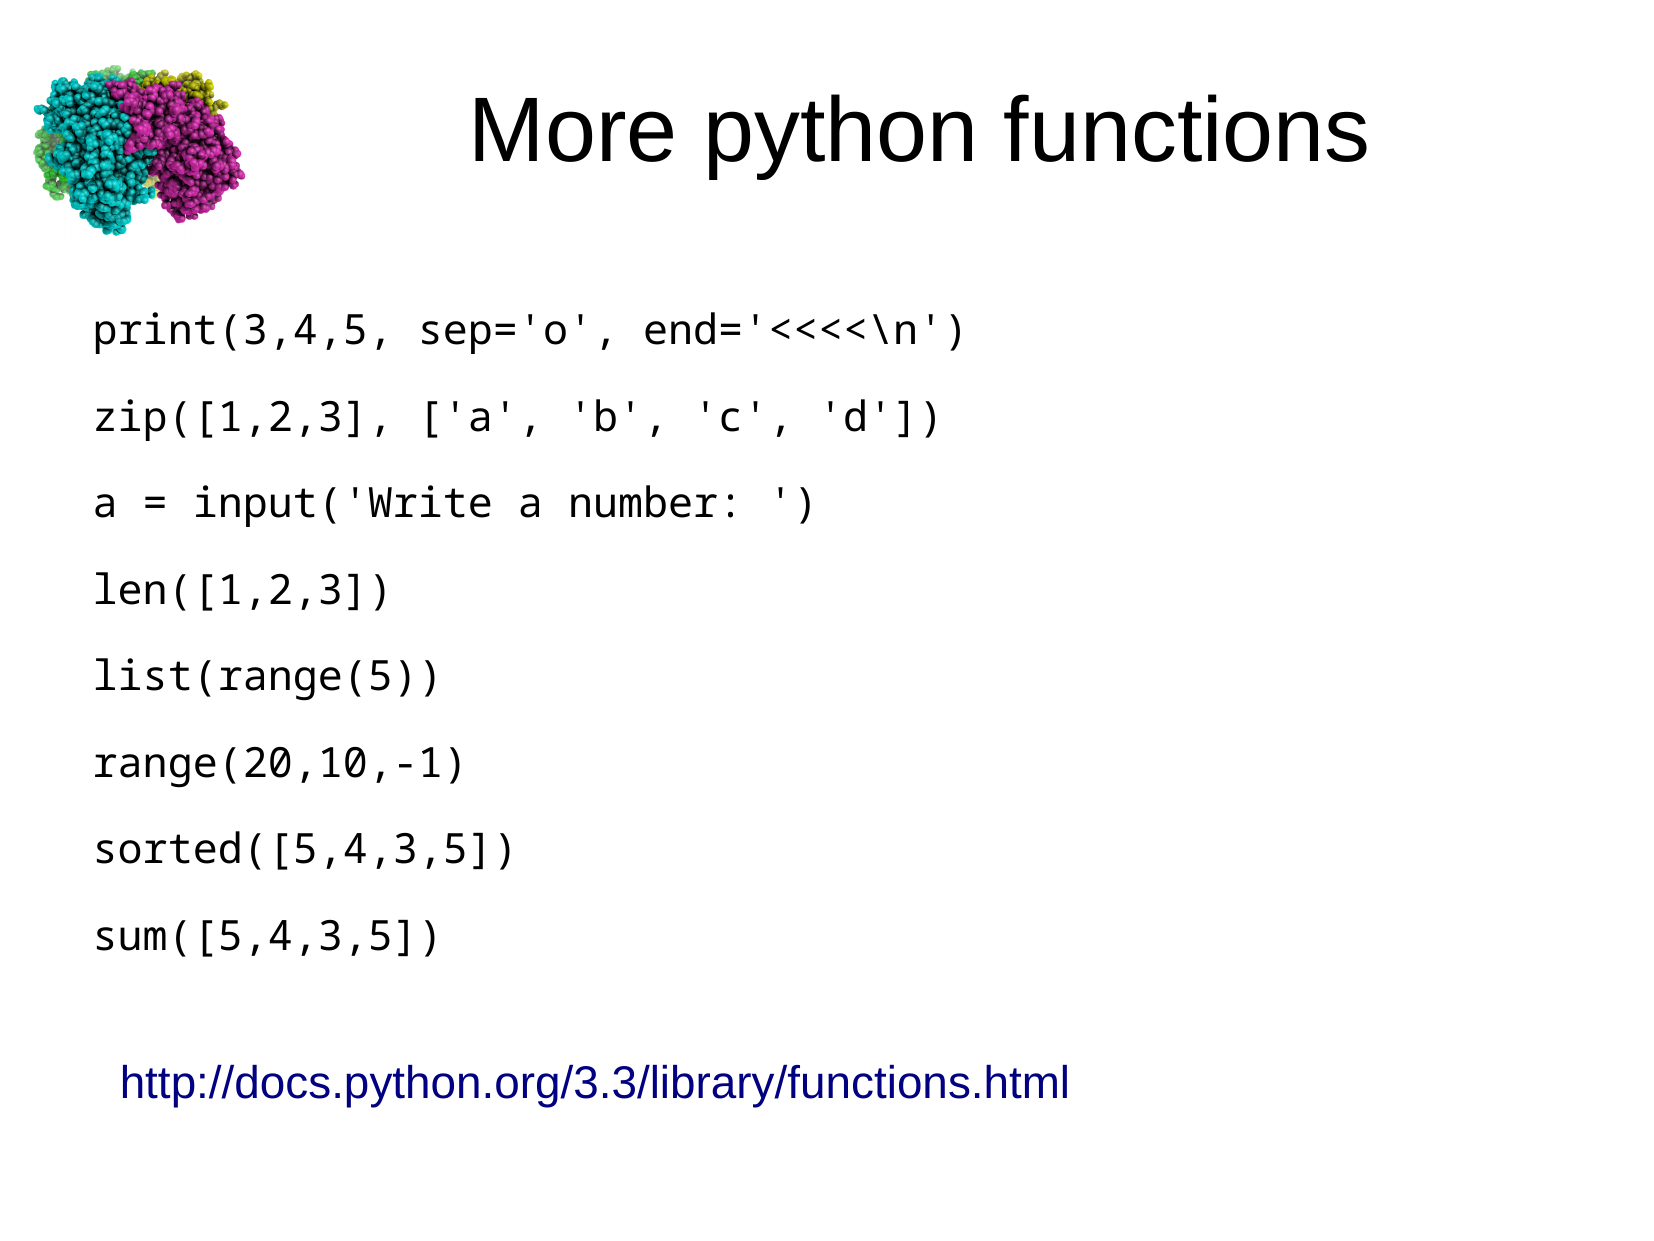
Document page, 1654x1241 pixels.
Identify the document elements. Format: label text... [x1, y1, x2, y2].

list print(3,4,5, sep='o', end='<<<<\n') zip([1,2,3], ['a', 'b', 'c', 'd']) a = input('Write a number: ') len([1,2,3]) list(range(5)) range(20,10,-1) sorted([5,4,3,5]) sum([5,4,3,5]) [75, 300, 1613, 1241]
title More python functions [270, 25, 1571, 233]
picture [27, 59, 253, 240]
text_box http://docs.python.org/3.3/library/functions.html [105, 1050, 1099, 1117]
